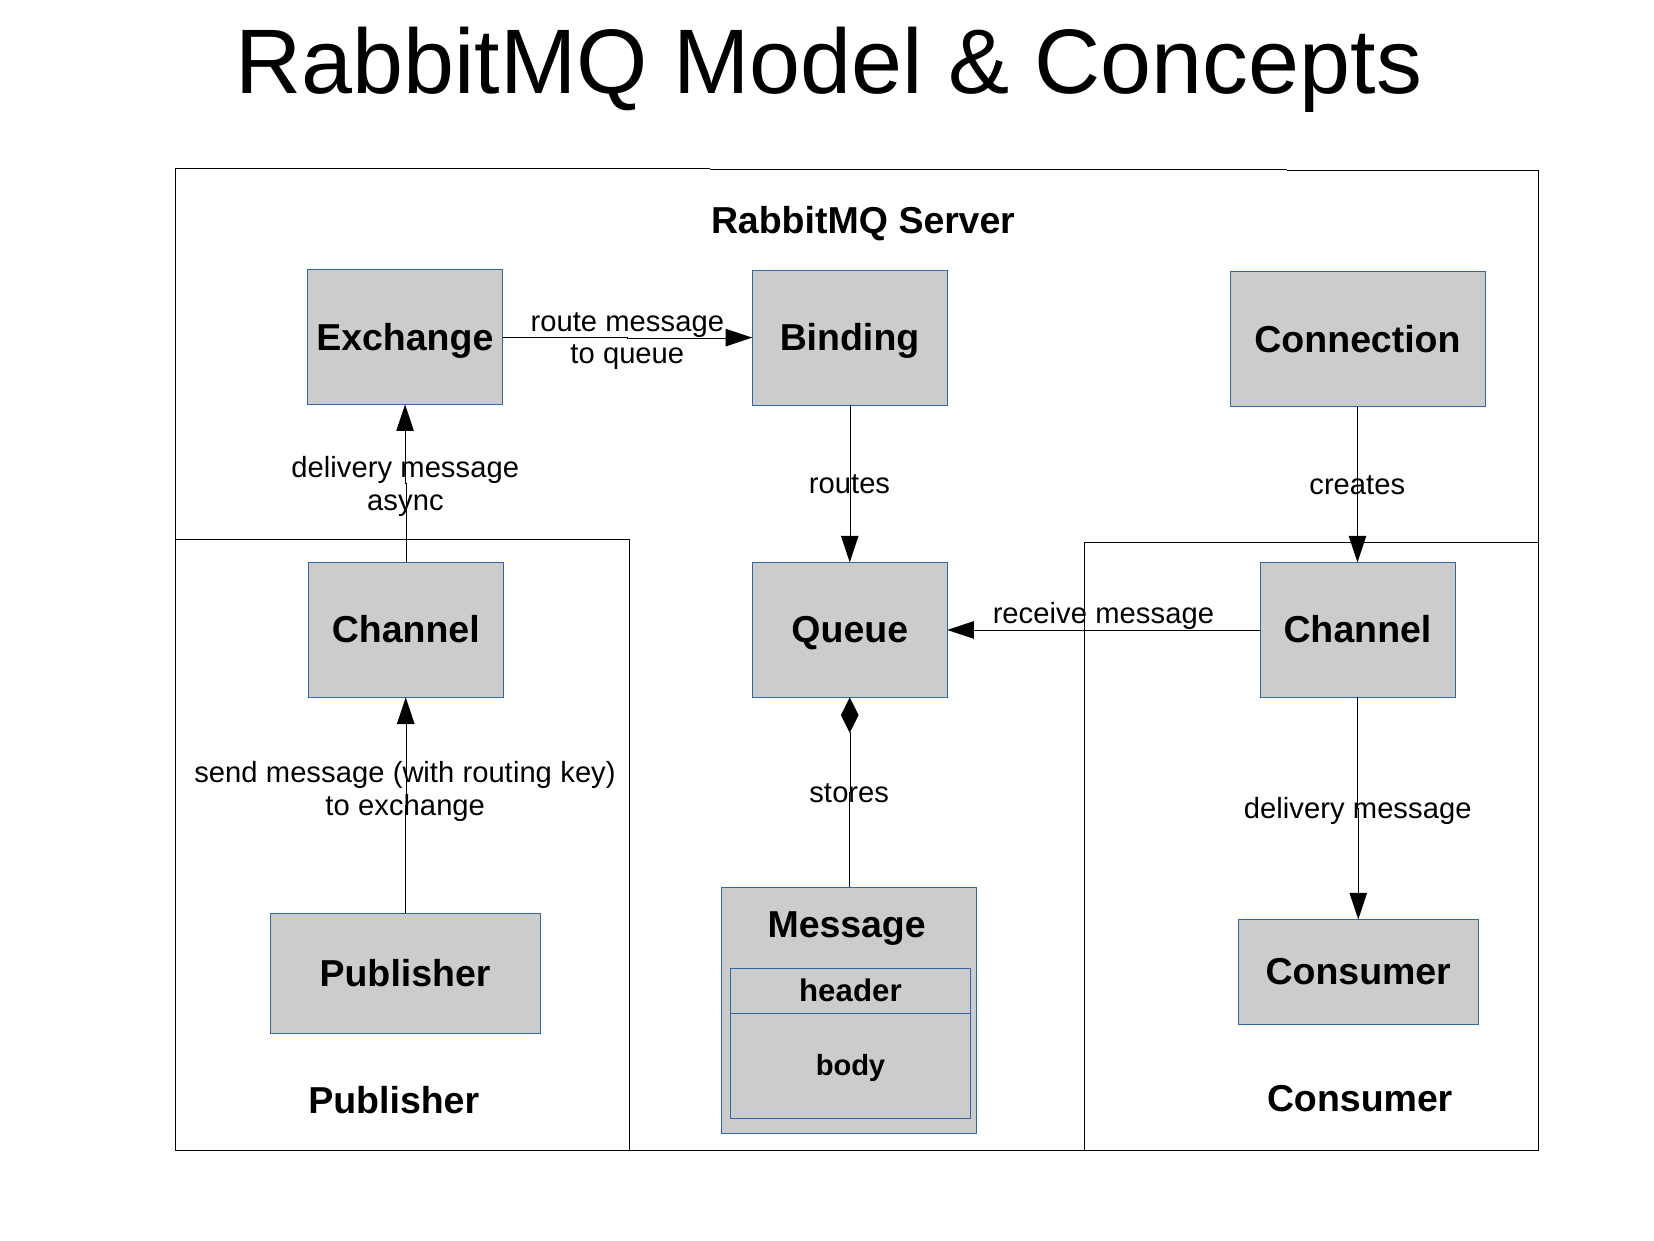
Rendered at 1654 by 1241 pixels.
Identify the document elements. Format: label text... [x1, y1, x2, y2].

text_box Connection [1230, 271, 1486, 407]
text_box Consumer [1252, 1070, 1468, 1127]
text_box [721, 887, 977, 1134]
text_box [1084, 542, 1539, 1151]
text_box [1084, 542, 1357, 630]
text_box Channel [1260, 562, 1456, 698]
text_box Publisher [293, 1072, 495, 1130]
text_box Channel [308, 562, 504, 698]
text_box Binding [752, 270, 948, 406]
text_box body [730, 1014, 971, 1119]
text_box RabbitMQ Server [696, 191, 1030, 249]
text_box header [730, 968, 971, 1014]
text_box Message [752, 896, 941, 954]
text_box Consumer [1238, 919, 1479, 1025]
text_box Exchange [307, 269, 503, 405]
text_box Publisher [270, 913, 541, 1034]
text_box [175, 539, 630, 1151]
title RabbitMQ Model & Concepts [85, 0, 1574, 136]
text_box Queue [752, 562, 948, 698]
